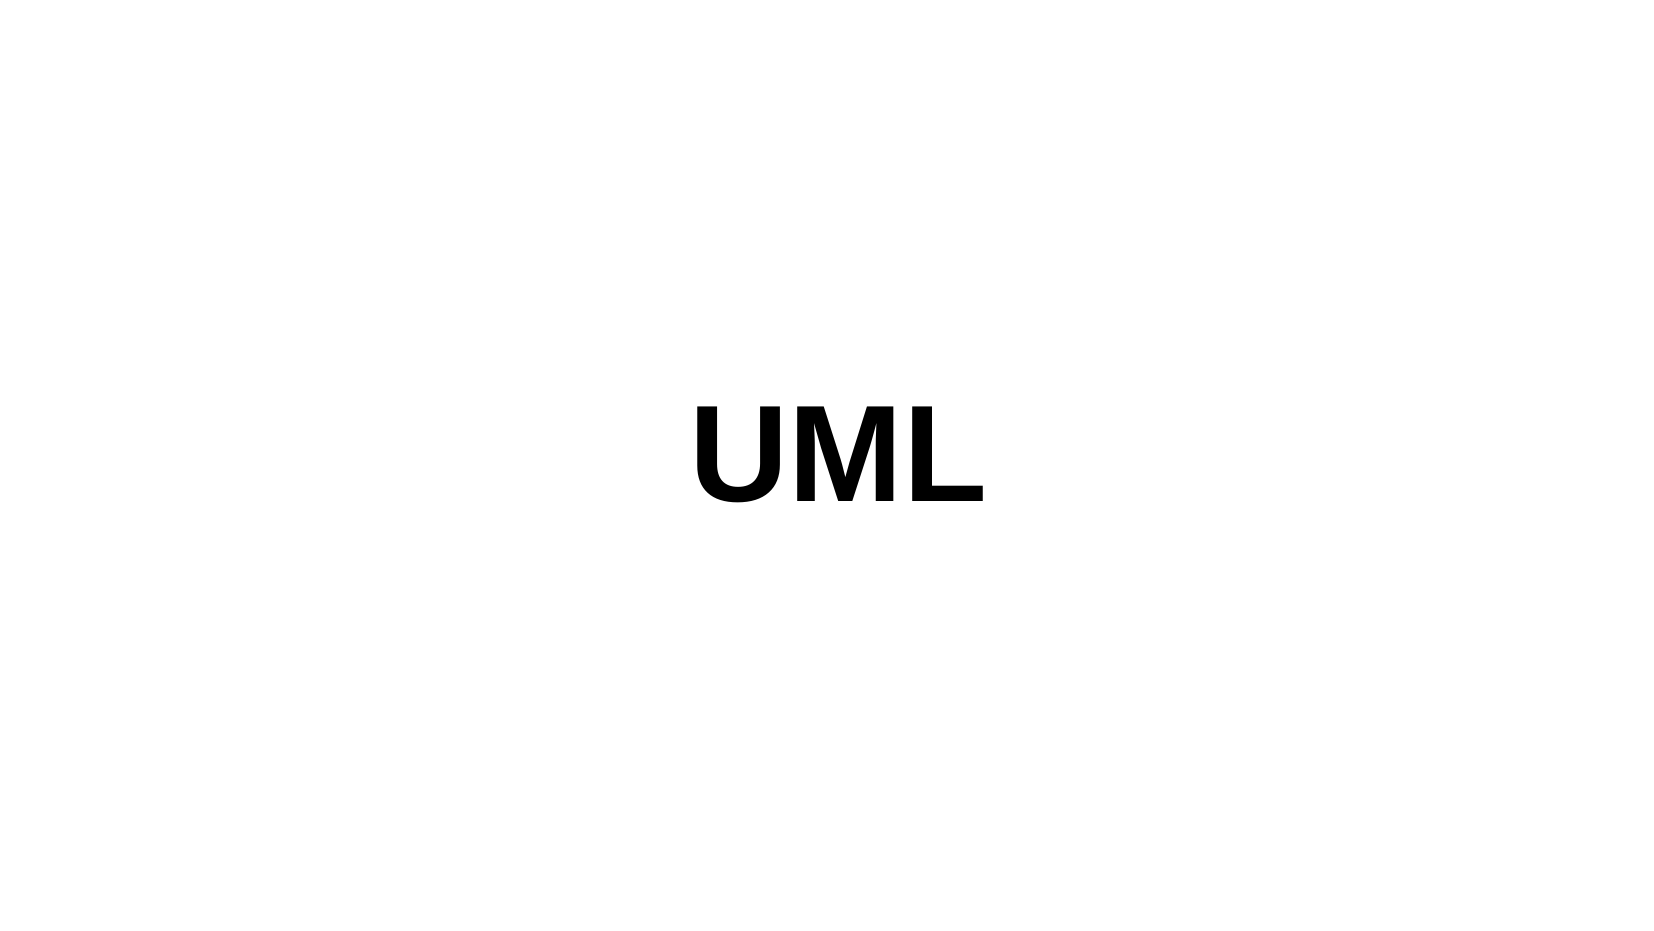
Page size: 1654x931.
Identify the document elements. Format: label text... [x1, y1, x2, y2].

title UML [94, 376, 1583, 532]
